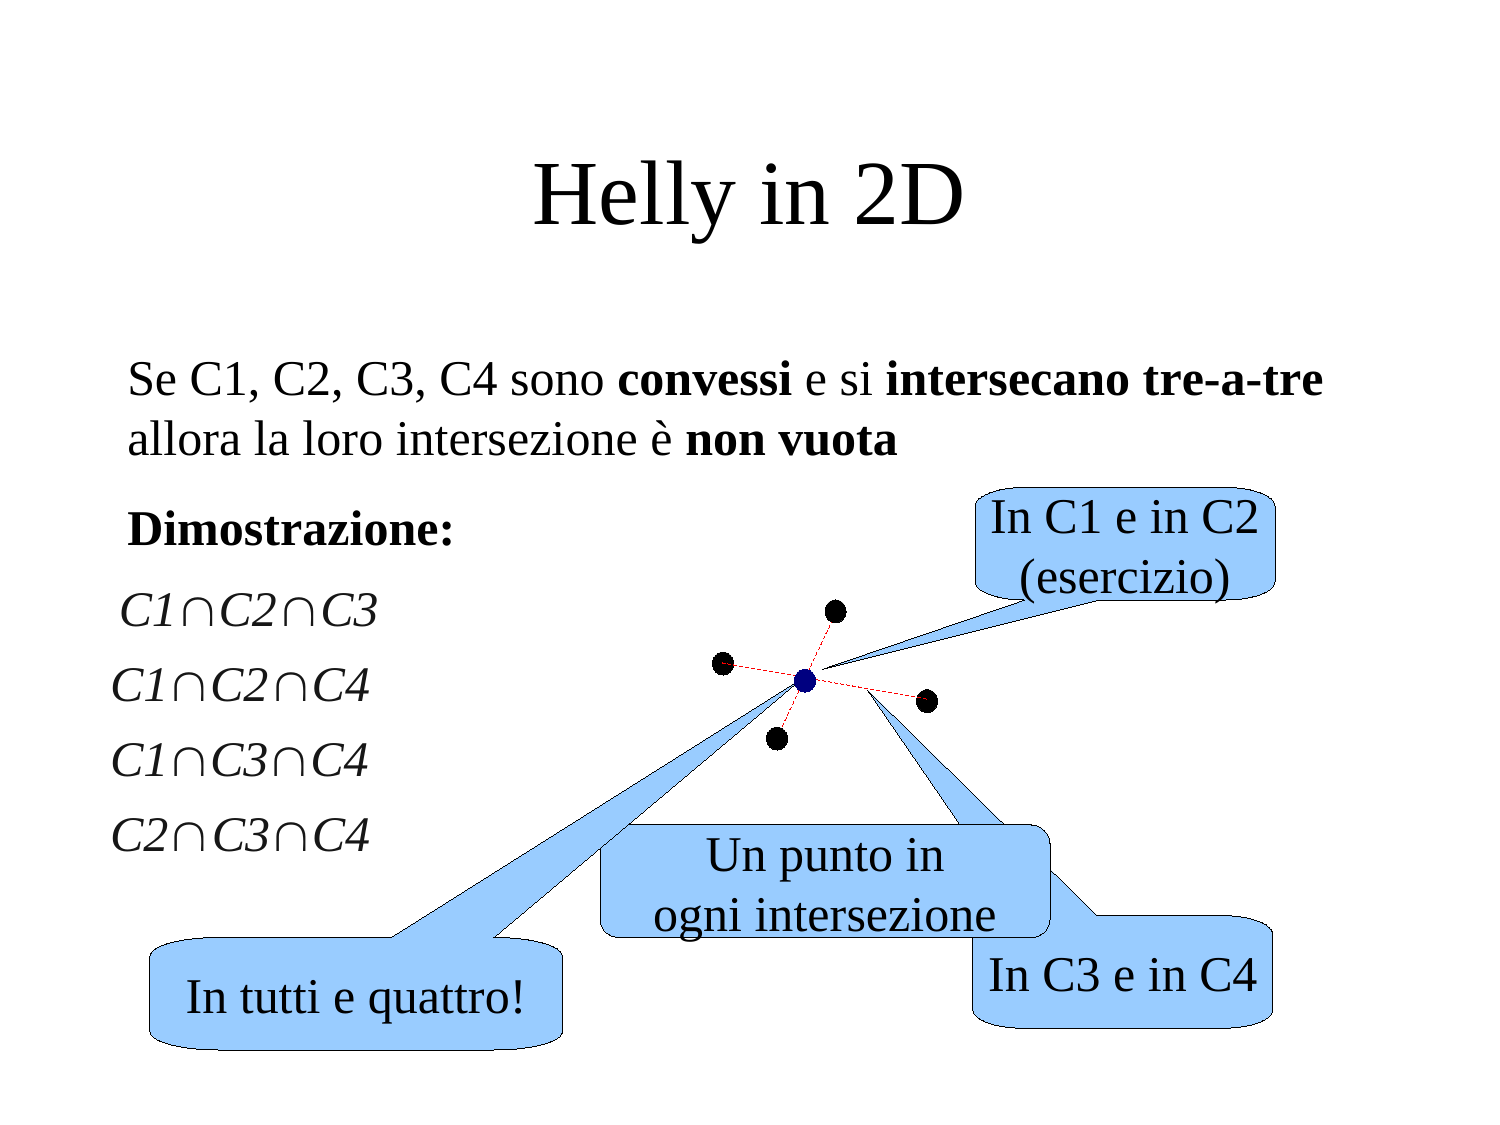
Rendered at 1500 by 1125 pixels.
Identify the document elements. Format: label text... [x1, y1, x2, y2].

text_box In C3 e in C4 [867, 690, 1005, 824]
text_box [712, 652, 734, 676]
chart [103, 657, 376, 713]
text_box In C1 e in C2 (esercizio) [822, 487, 1276, 670]
chart [103, 732, 376, 788]
text_box [825, 599, 847, 623]
text_box Dimostrazione: [112, 487, 488, 563]
text_box In tutti e quattro! [149, 683, 795, 1051]
chart [103, 807, 377, 863]
text_box In C3 e in C4 [972, 870, 1273, 1029]
text_box [766, 727, 788, 751]
title Helly in 2D [112, 107, 1387, 280]
text_box [794, 669, 816, 693]
text_box Se C1, C2, C3, C4 sono convessi e si intersecano tre-a-tre allora la loro intersezione è non vuota [112, 337, 1388, 473]
text_box [916, 689, 938, 713]
text_box Un punto in ogni intersezione [600, 824, 1051, 938]
chart [112, 582, 384, 638]
